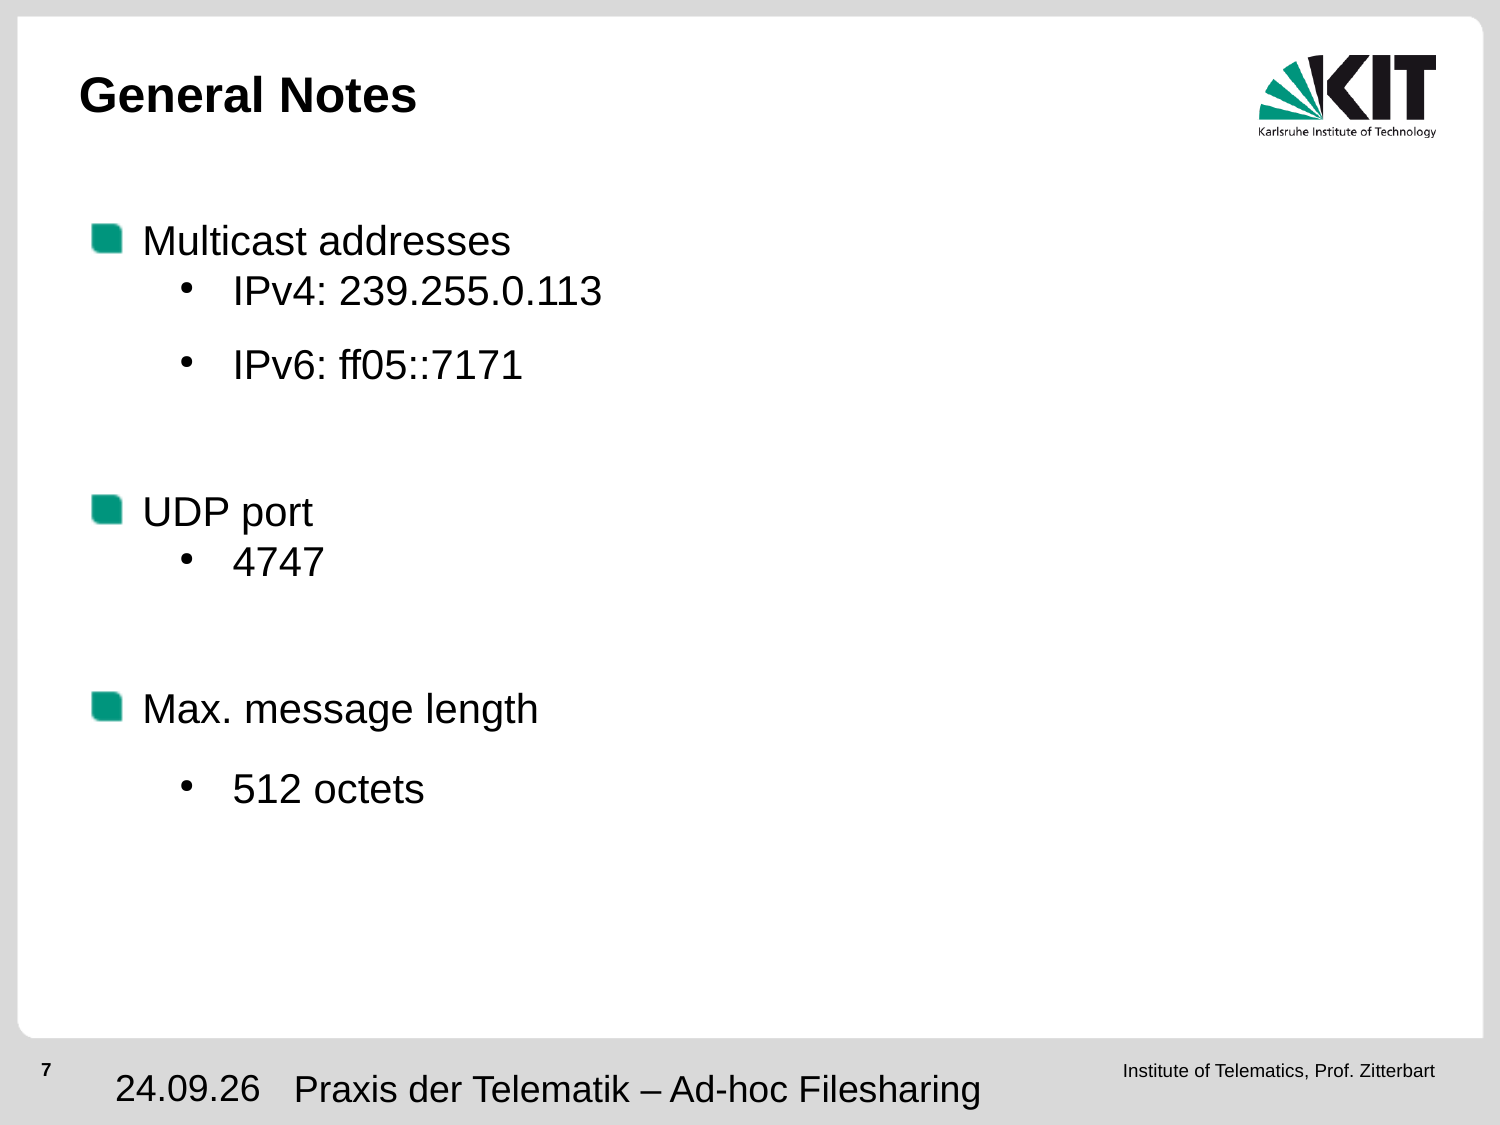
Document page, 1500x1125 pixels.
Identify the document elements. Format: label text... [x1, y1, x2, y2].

title General Notes [64, 54, 1198, 147]
footer Praxis der Telematik – Ad-hoc Filesharing [296, 1057, 1034, 1117]
slide_number 11.12.12 [100, 1057, 296, 1117]
list Multicast addresses IPv4: 239.255.0.113 IPv6: ff05::7171 UDP port 4747 Max. message length 512 octets [76, 206, 1447, 1010]
picture [0, 0, 1500, 1125]
